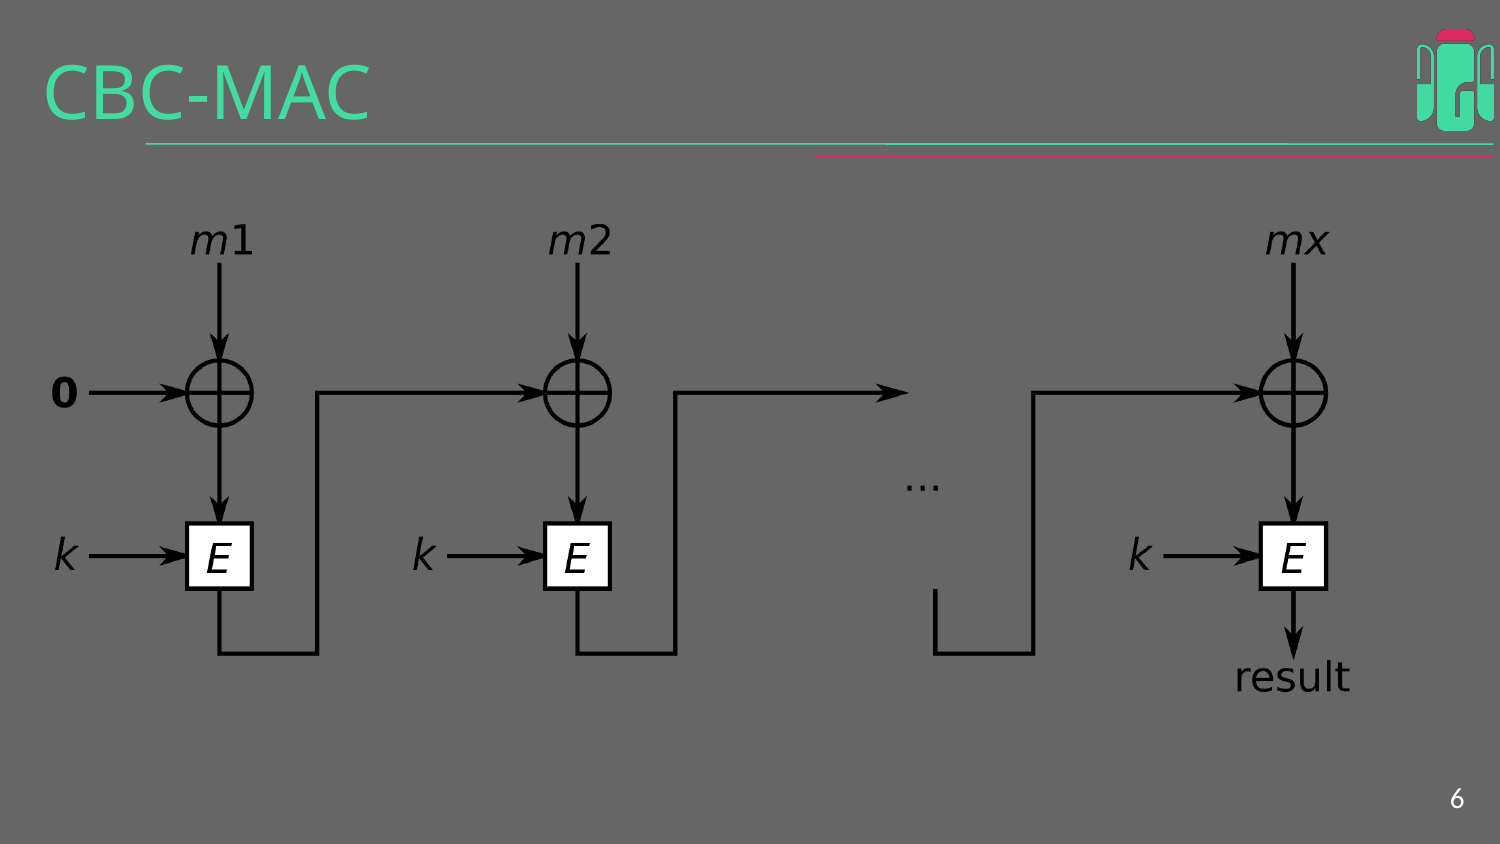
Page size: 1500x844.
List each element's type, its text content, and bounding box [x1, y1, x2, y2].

picture [46, 216, 1355, 699]
picture [1417, 29, 1494, 131]
title CBC-MAC [27, 29, 1374, 131]
slide_number <number> [1389, 764, 1480, 830]
